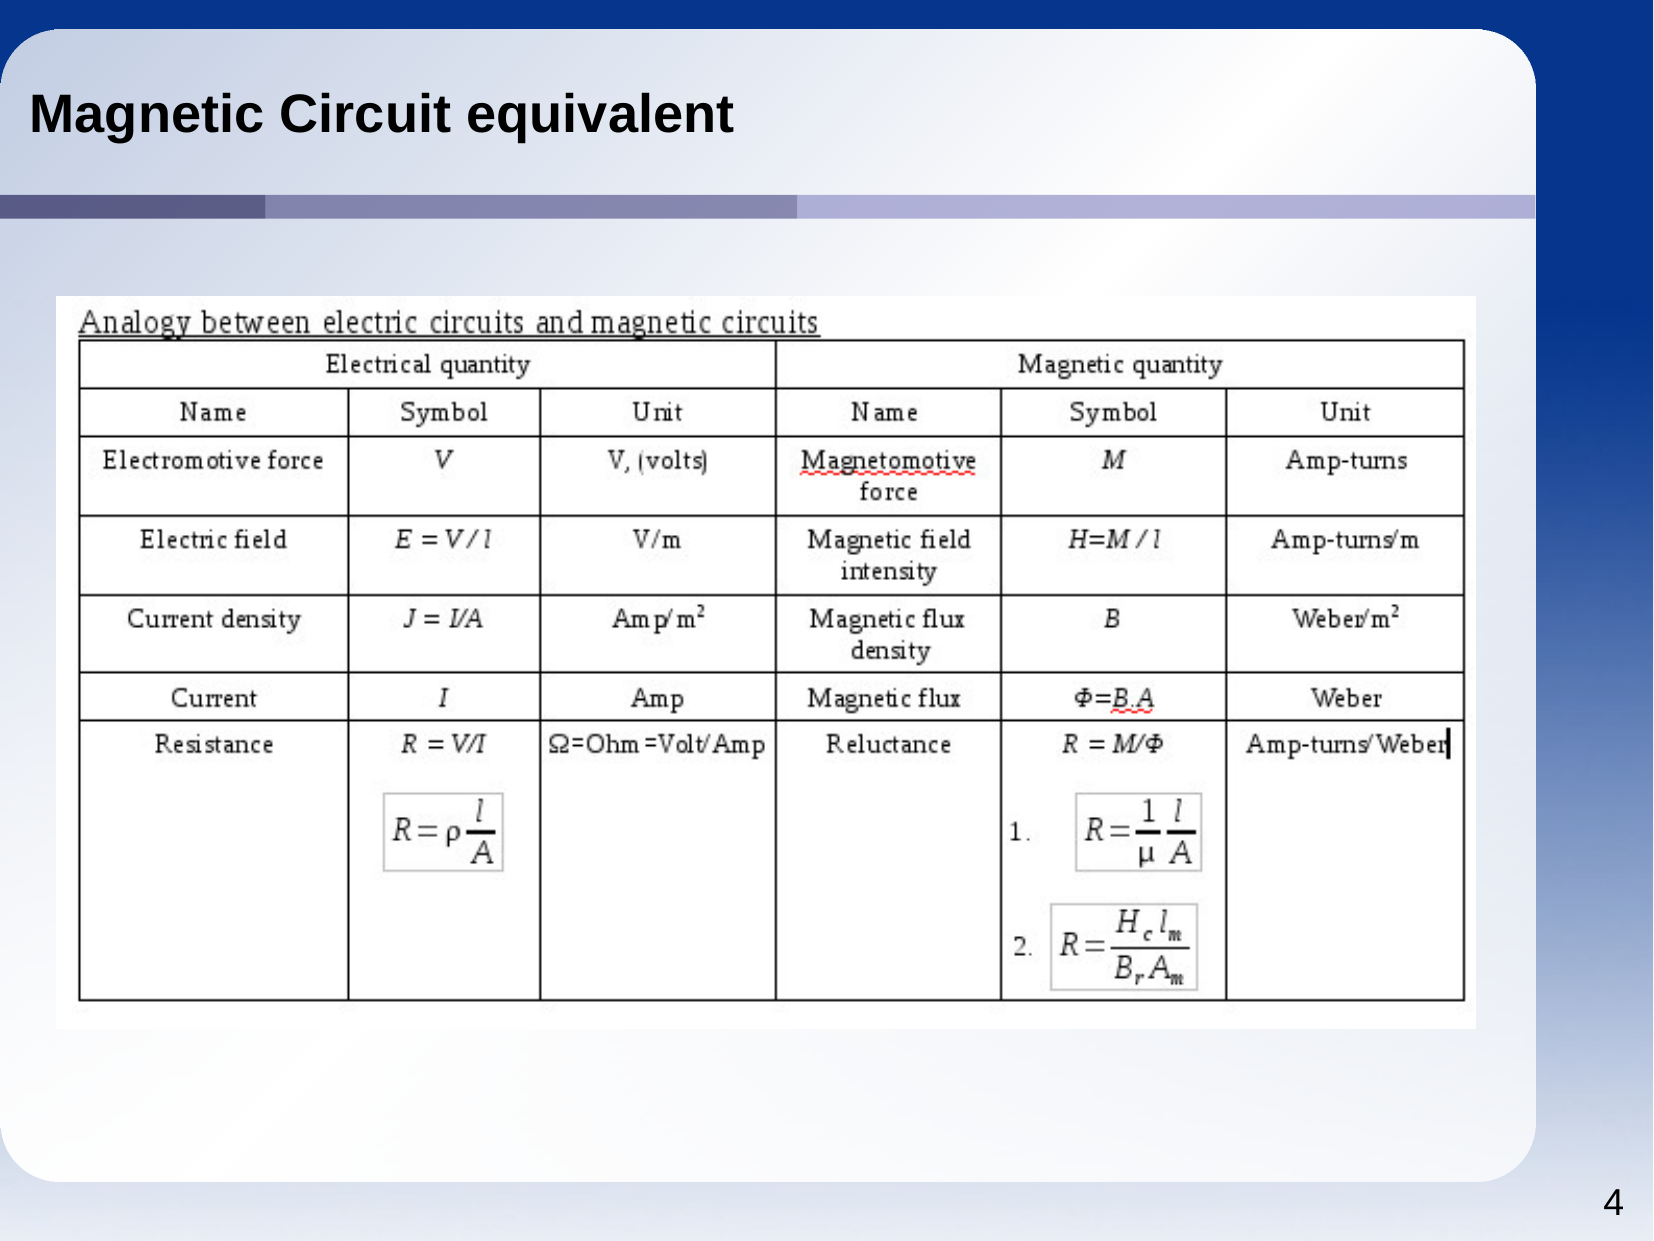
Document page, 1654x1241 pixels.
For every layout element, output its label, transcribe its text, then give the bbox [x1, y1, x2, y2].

picture [0, 0, 1654, 1241]
picture [56, 296, 1476, 1029]
title Magnetic Circuit equivalent [29, 49, 1506, 178]
